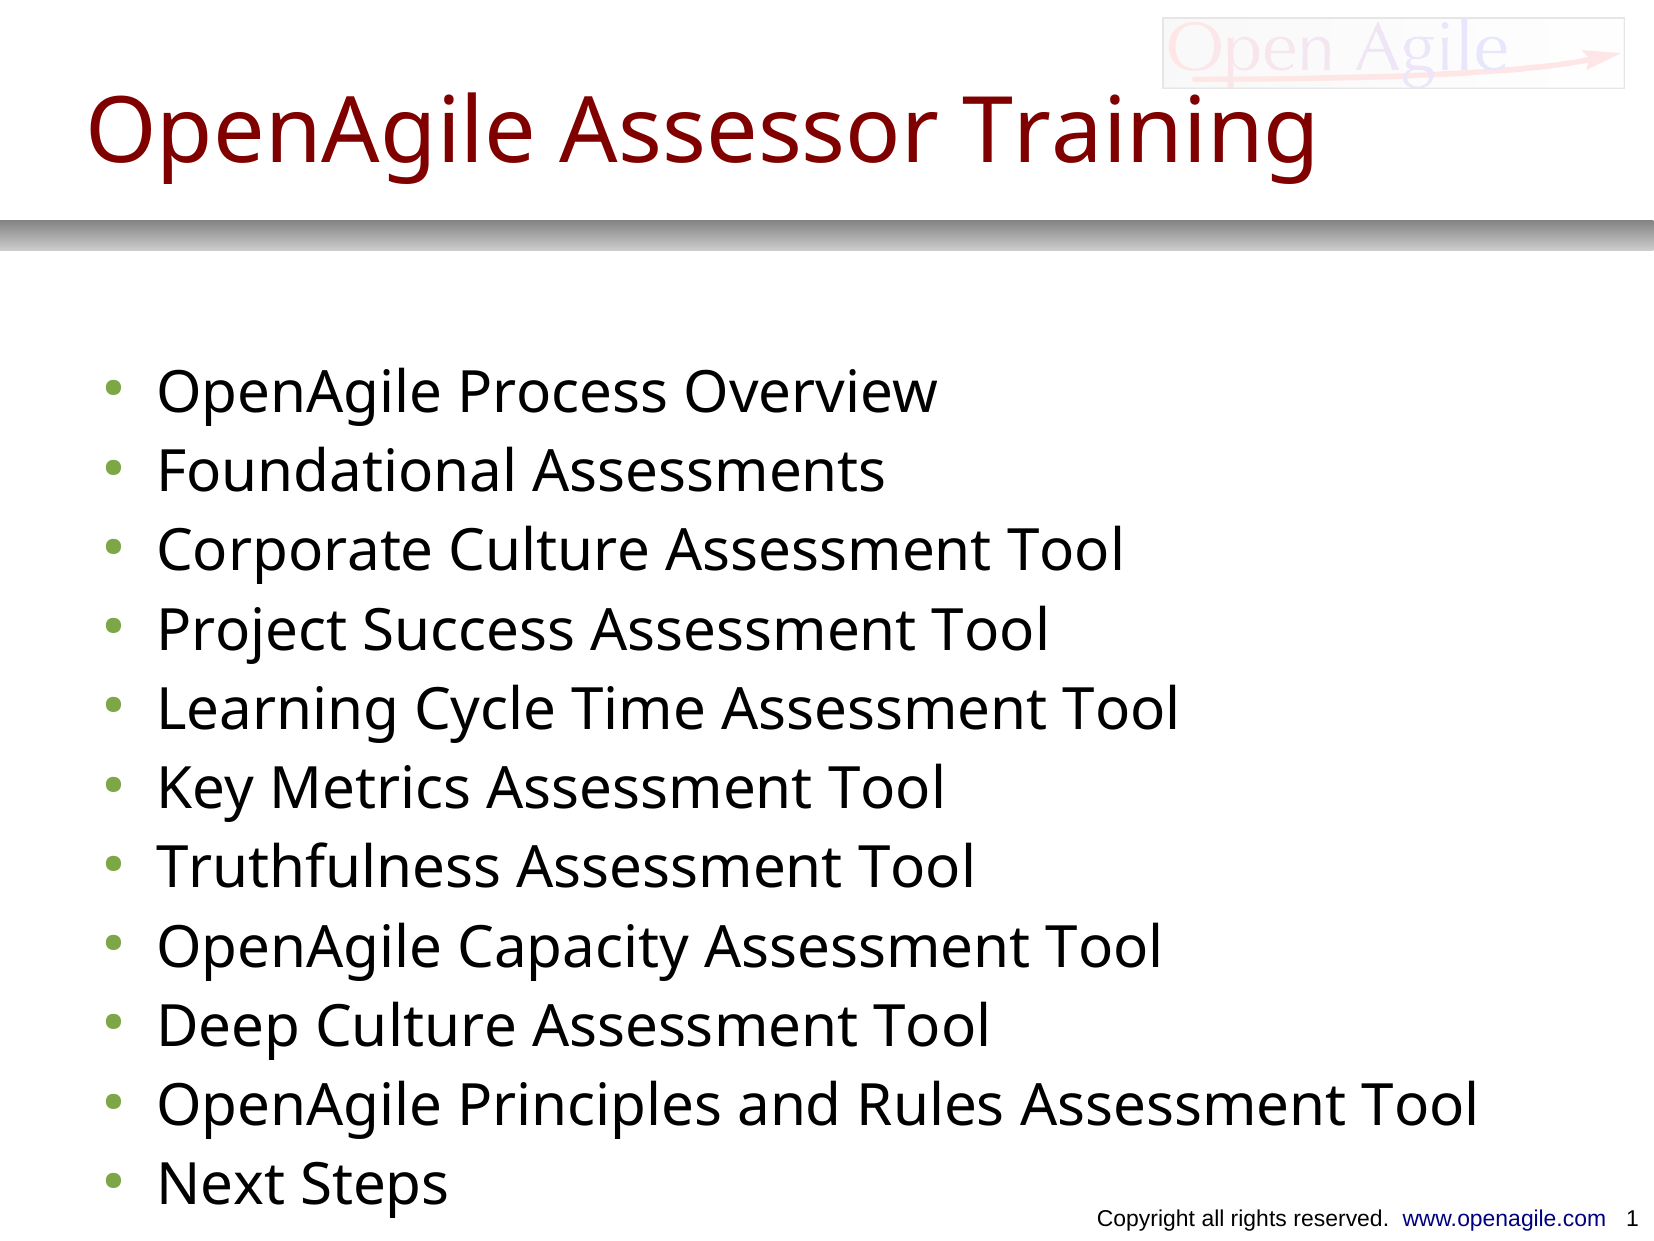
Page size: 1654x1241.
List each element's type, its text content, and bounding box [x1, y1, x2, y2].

list OpenAgile Process Overview Foundational Assessments Corporate Culture Assessment Tool Project Success Assessment Tool Learning Cycle Time Assessment Tool Key Metrics Assessment Tool Truthfulness Assessment Tool OpenAgile Capacity Assessment Tool Deep Culture Assessment Tool OpenAgile Principles and Rules Assessment Tool Next Steps [85, 270, 1617, 1192]
title OpenAgile Assessor Training [85, 8, 1614, 246]
